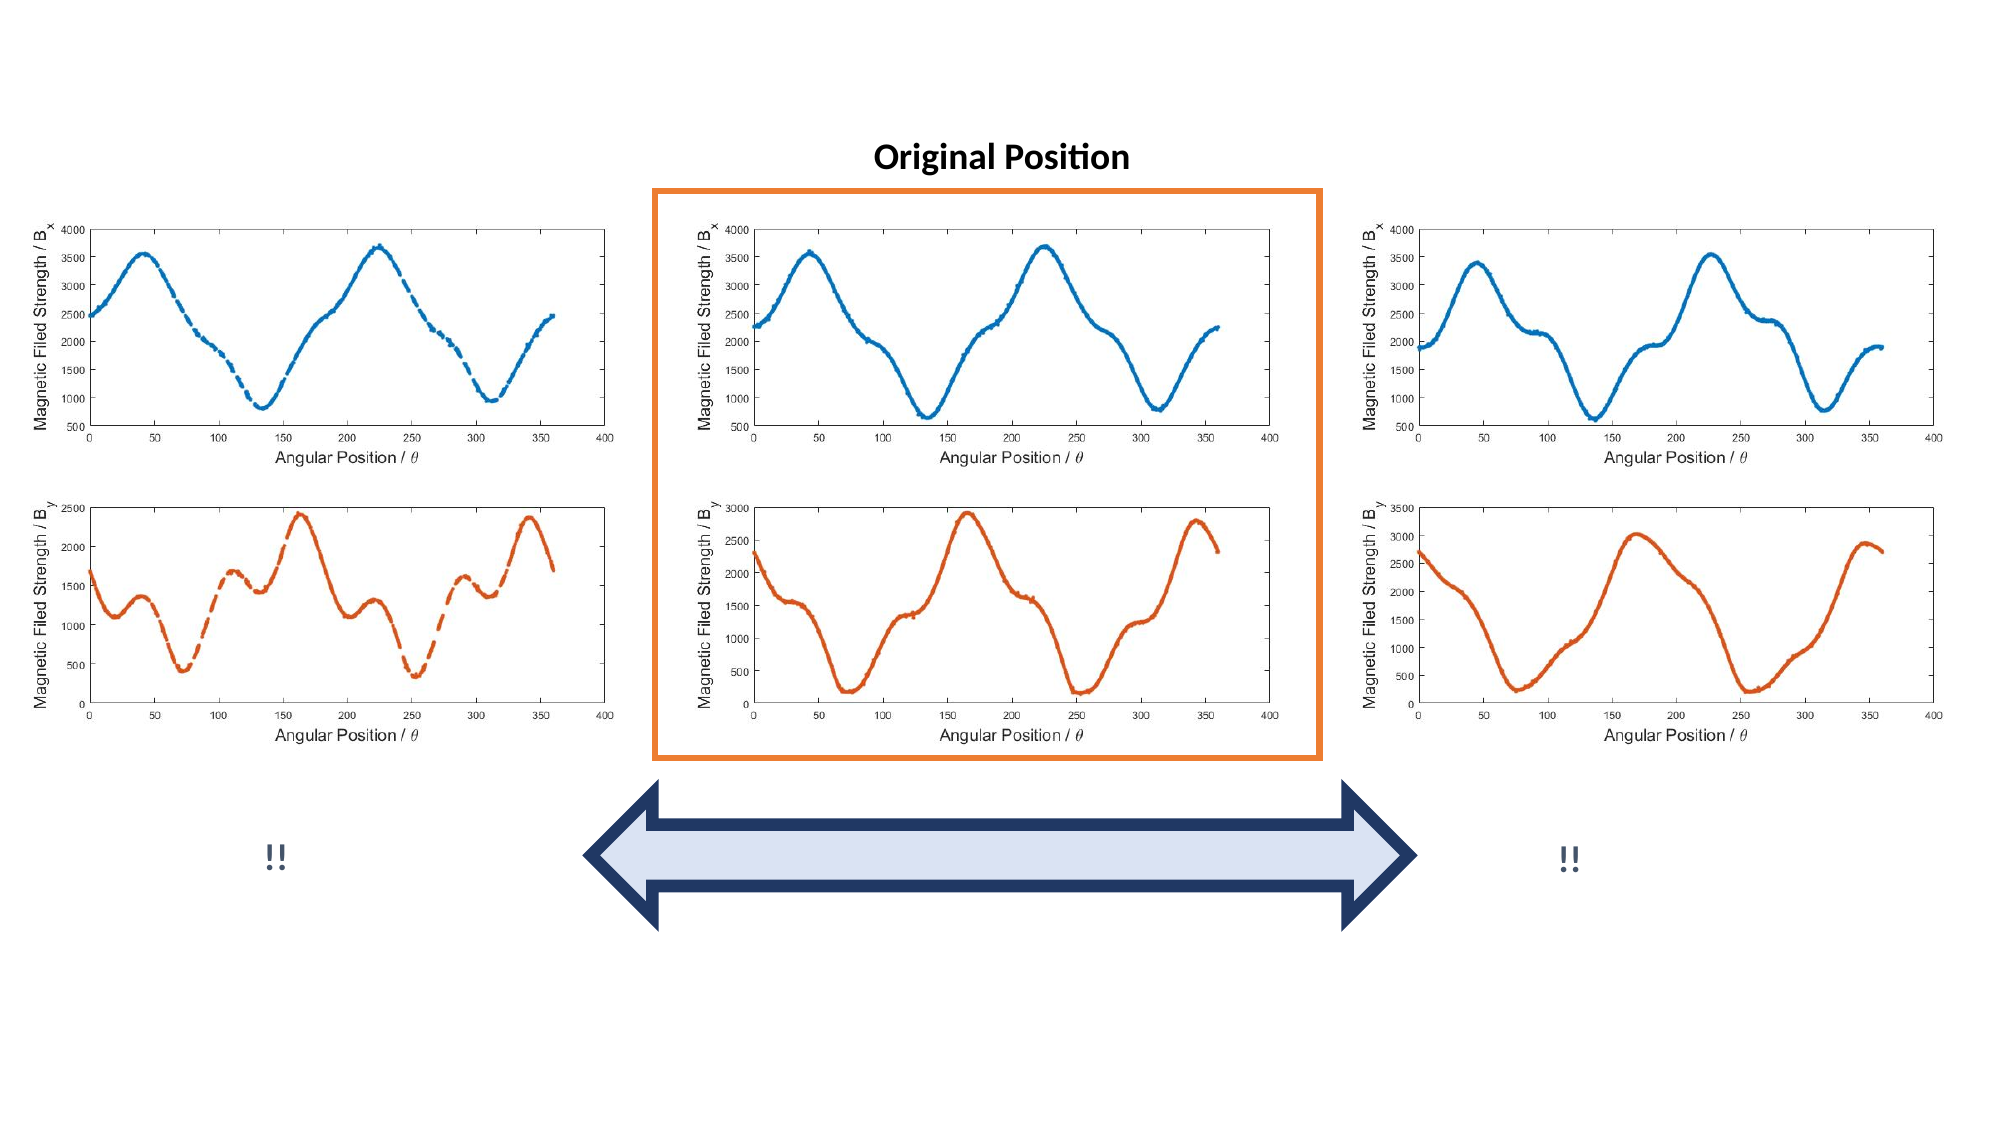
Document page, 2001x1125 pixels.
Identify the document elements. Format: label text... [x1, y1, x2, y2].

text_box !! [1542, 827, 1756, 888]
picture [3, 185, 1997, 767]
text_box Original Position [858, 124, 1148, 186]
text_box !! [248, 825, 462, 886]
text_box [591, 794, 1409, 917]
